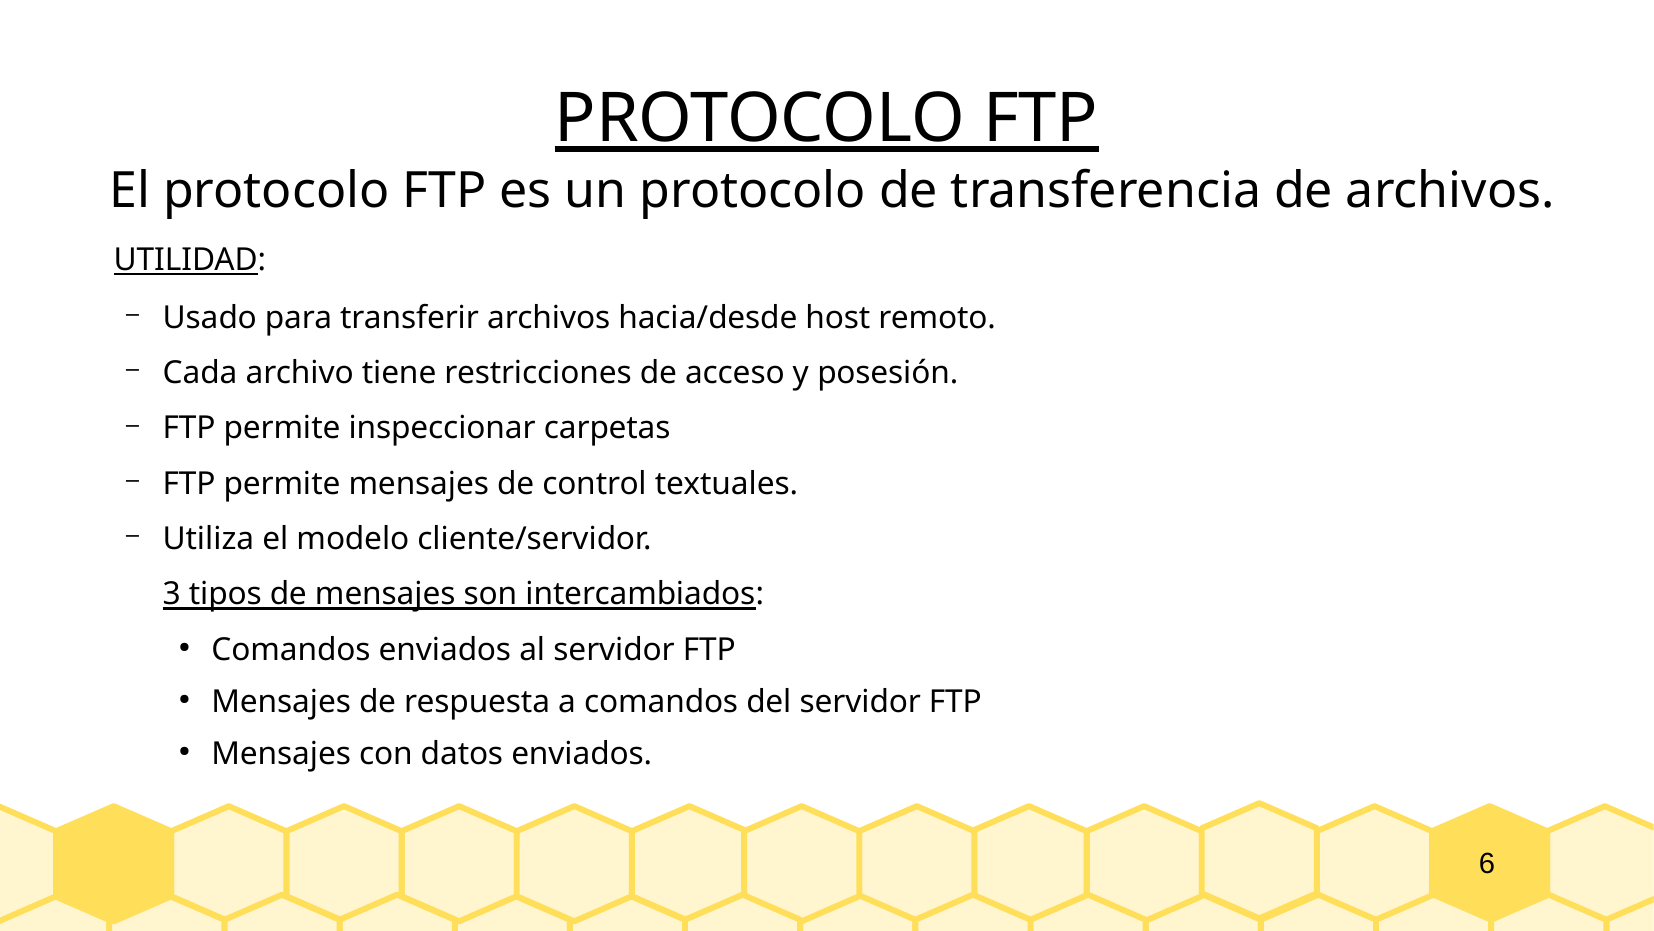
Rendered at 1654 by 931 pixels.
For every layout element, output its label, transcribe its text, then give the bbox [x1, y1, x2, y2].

title El protocolo FTP es un protocolo de transferencia de archivos. [88, 110, 1577, 266]
list UTILIDAD: Usado para transferir archivos hacia/desde host remoto. Cada archivo tiene restricciones de acceso y posesión. FTP permite inspeccionar carpetas FTP permite mensajes de control textuales. Utiliza el modelo cliente/servidor. 3 tipos de mensajes son intercambiados: Comandos enviados al servidor FTP Mensajes de respuesta a comandos del servidor FTP Mensajes con datos enviados. [64, 236, 1607, 781]
title PROTOCOLO FTP [82, 37, 1571, 193]
